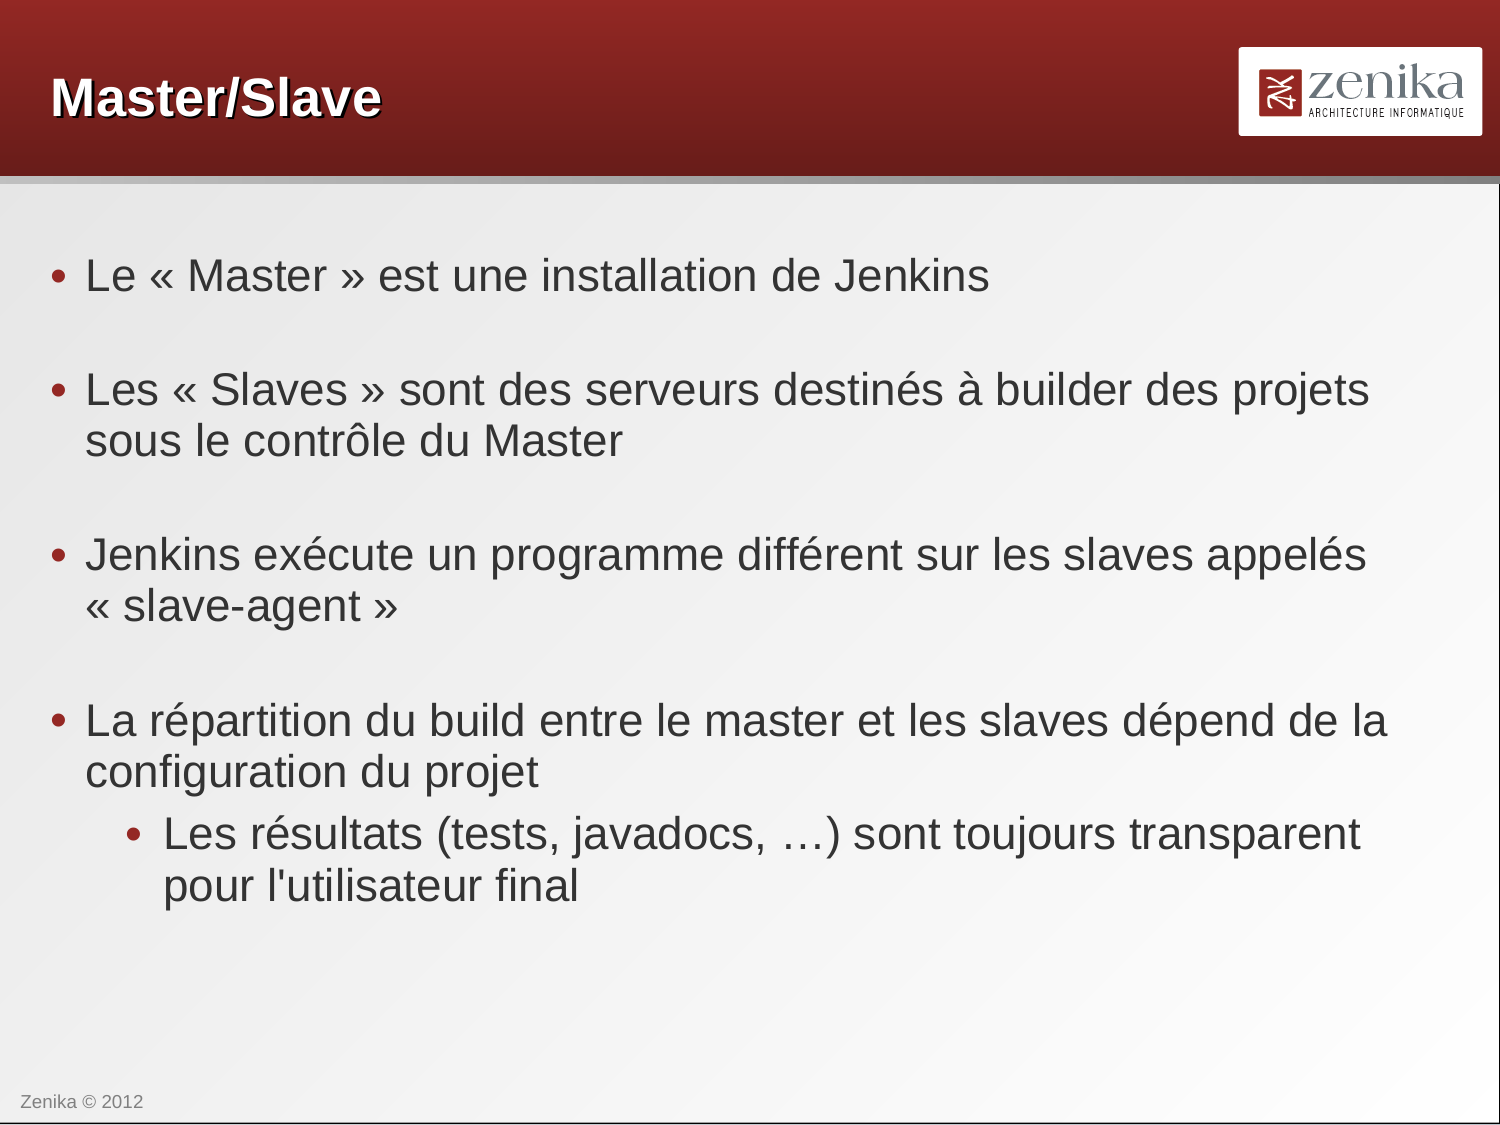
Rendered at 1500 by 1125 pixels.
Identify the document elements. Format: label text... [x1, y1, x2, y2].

picture [1257, 58, 1464, 125]
list Le « Master » est une installation de Jenkins Les « Slaves » sont des serveurs destinés à builder des projets sous le contrôle du Master Jenkins exécute un programme différent sur les slaves appelés « slave-agent » La répartition du build entre le master et les slaves dépend de la configuration du projet Les résultats (tests, javadocs, …) sont toujours transparent pour l'utilisateur final [50, 249, 1435, 1064]
title Master/Slave [50, 22, 1206, 172]
